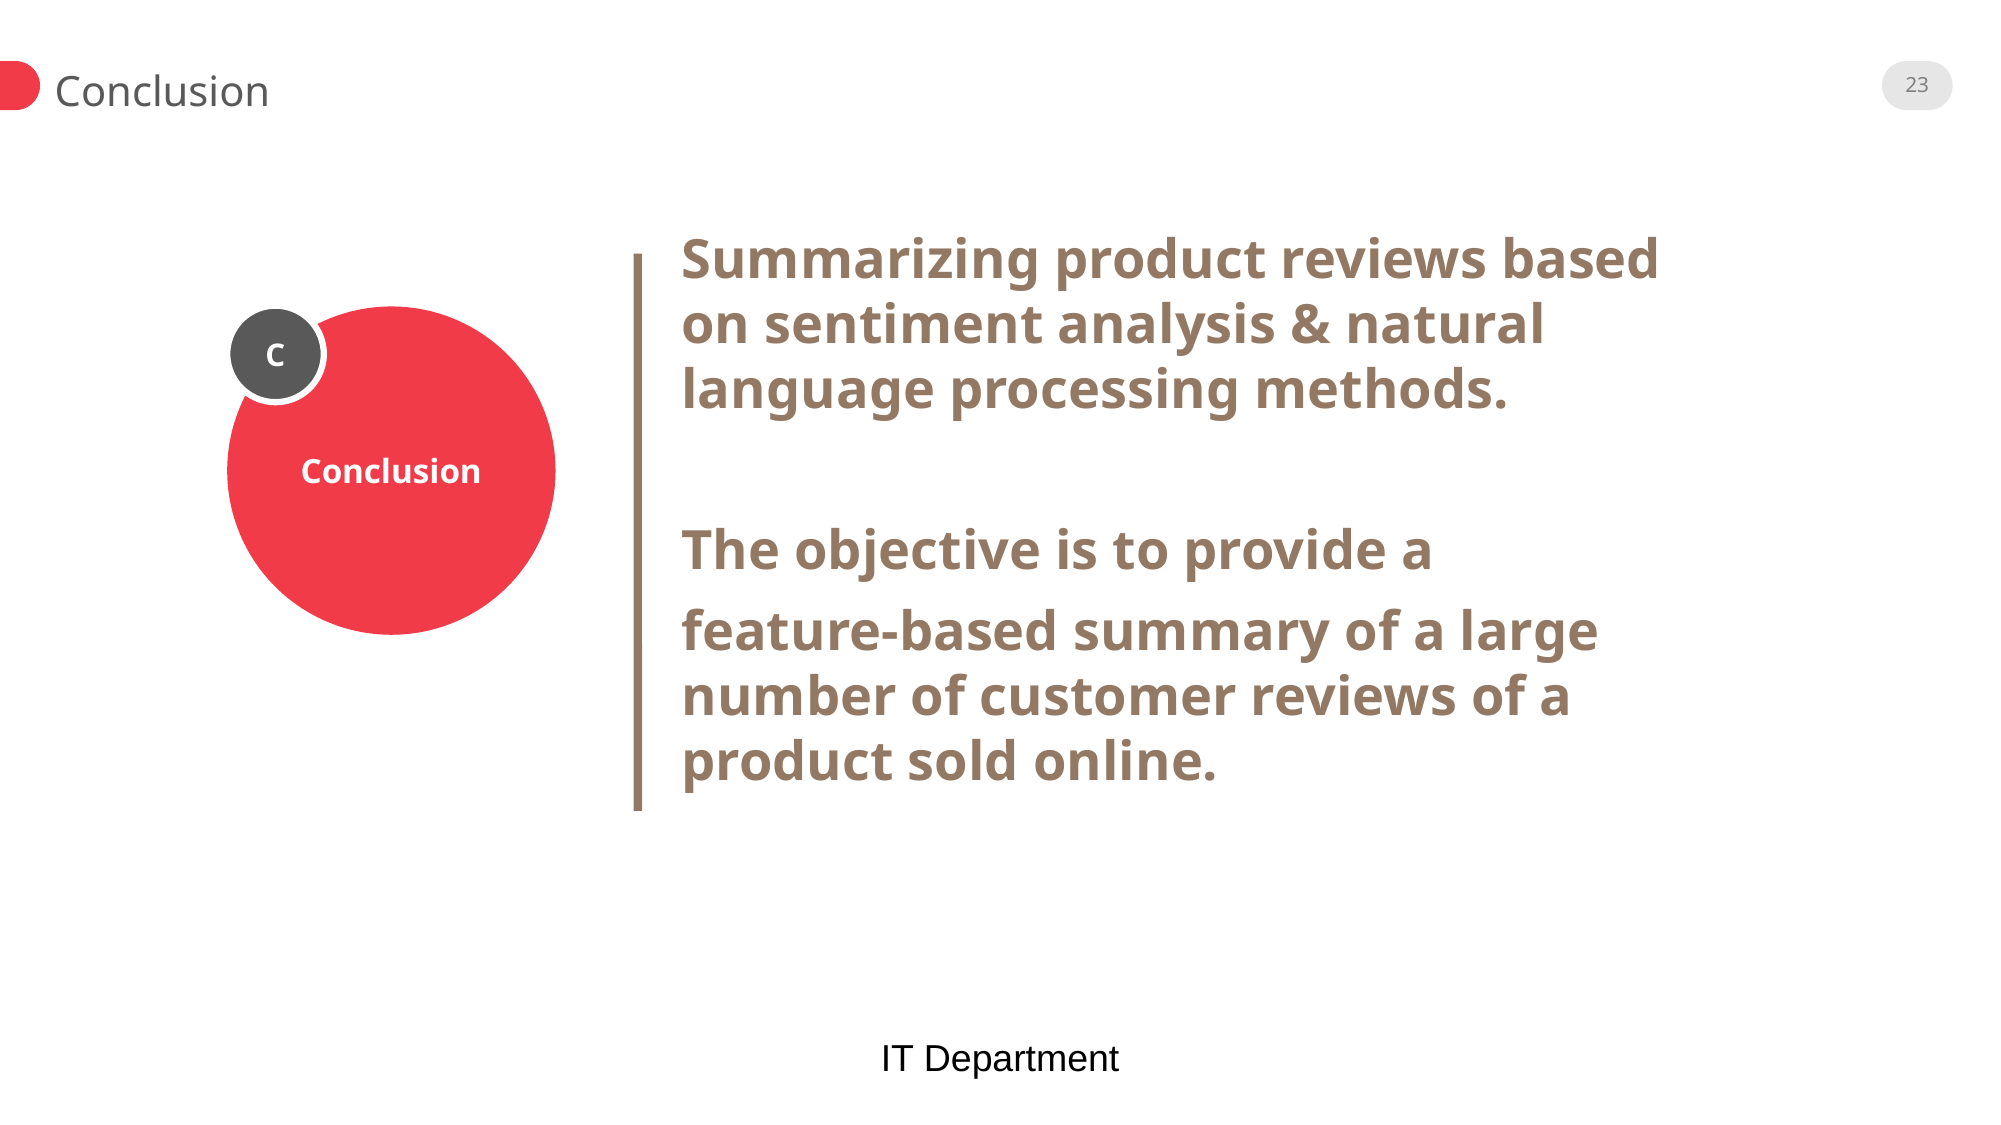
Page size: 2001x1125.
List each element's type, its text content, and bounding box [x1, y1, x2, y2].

text_box C [227, 305, 324, 403]
list Conclusion [54, 65, 1844, 139]
text_box IT Department [865, 1029, 1135, 1087]
text_box Summarizing product reviews based on sentiment analysis & natural language processing methods. The objective is to provide a feature-based summary of a large number of customer reviews of a product sold online. [681, 224, 1678, 460]
text_box Conclusion [227, 306, 556, 635]
slide_number <number> [1881, 53, 1953, 118]
